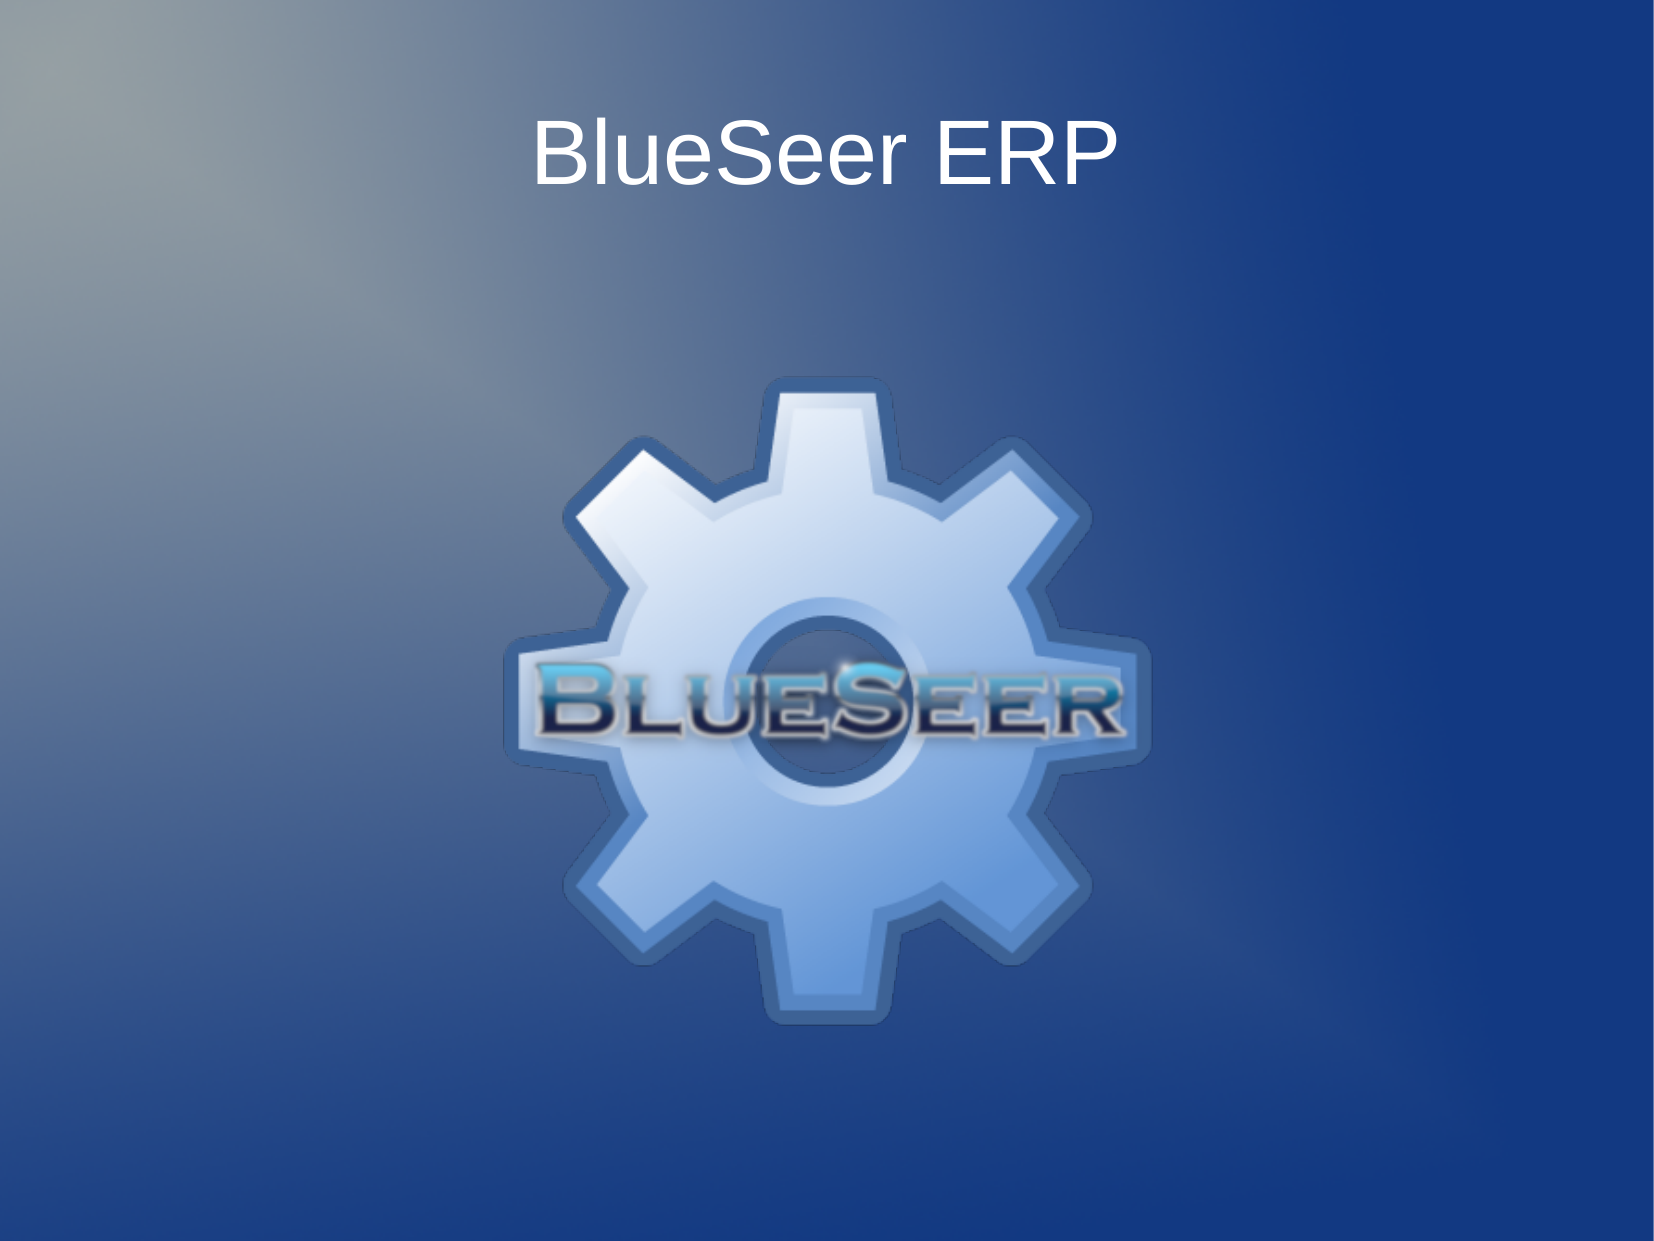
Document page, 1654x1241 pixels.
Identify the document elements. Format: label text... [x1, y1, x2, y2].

picture [0, 0, 1654, 1241]
title BlueSeer ERP [82, 49, 1571, 257]
